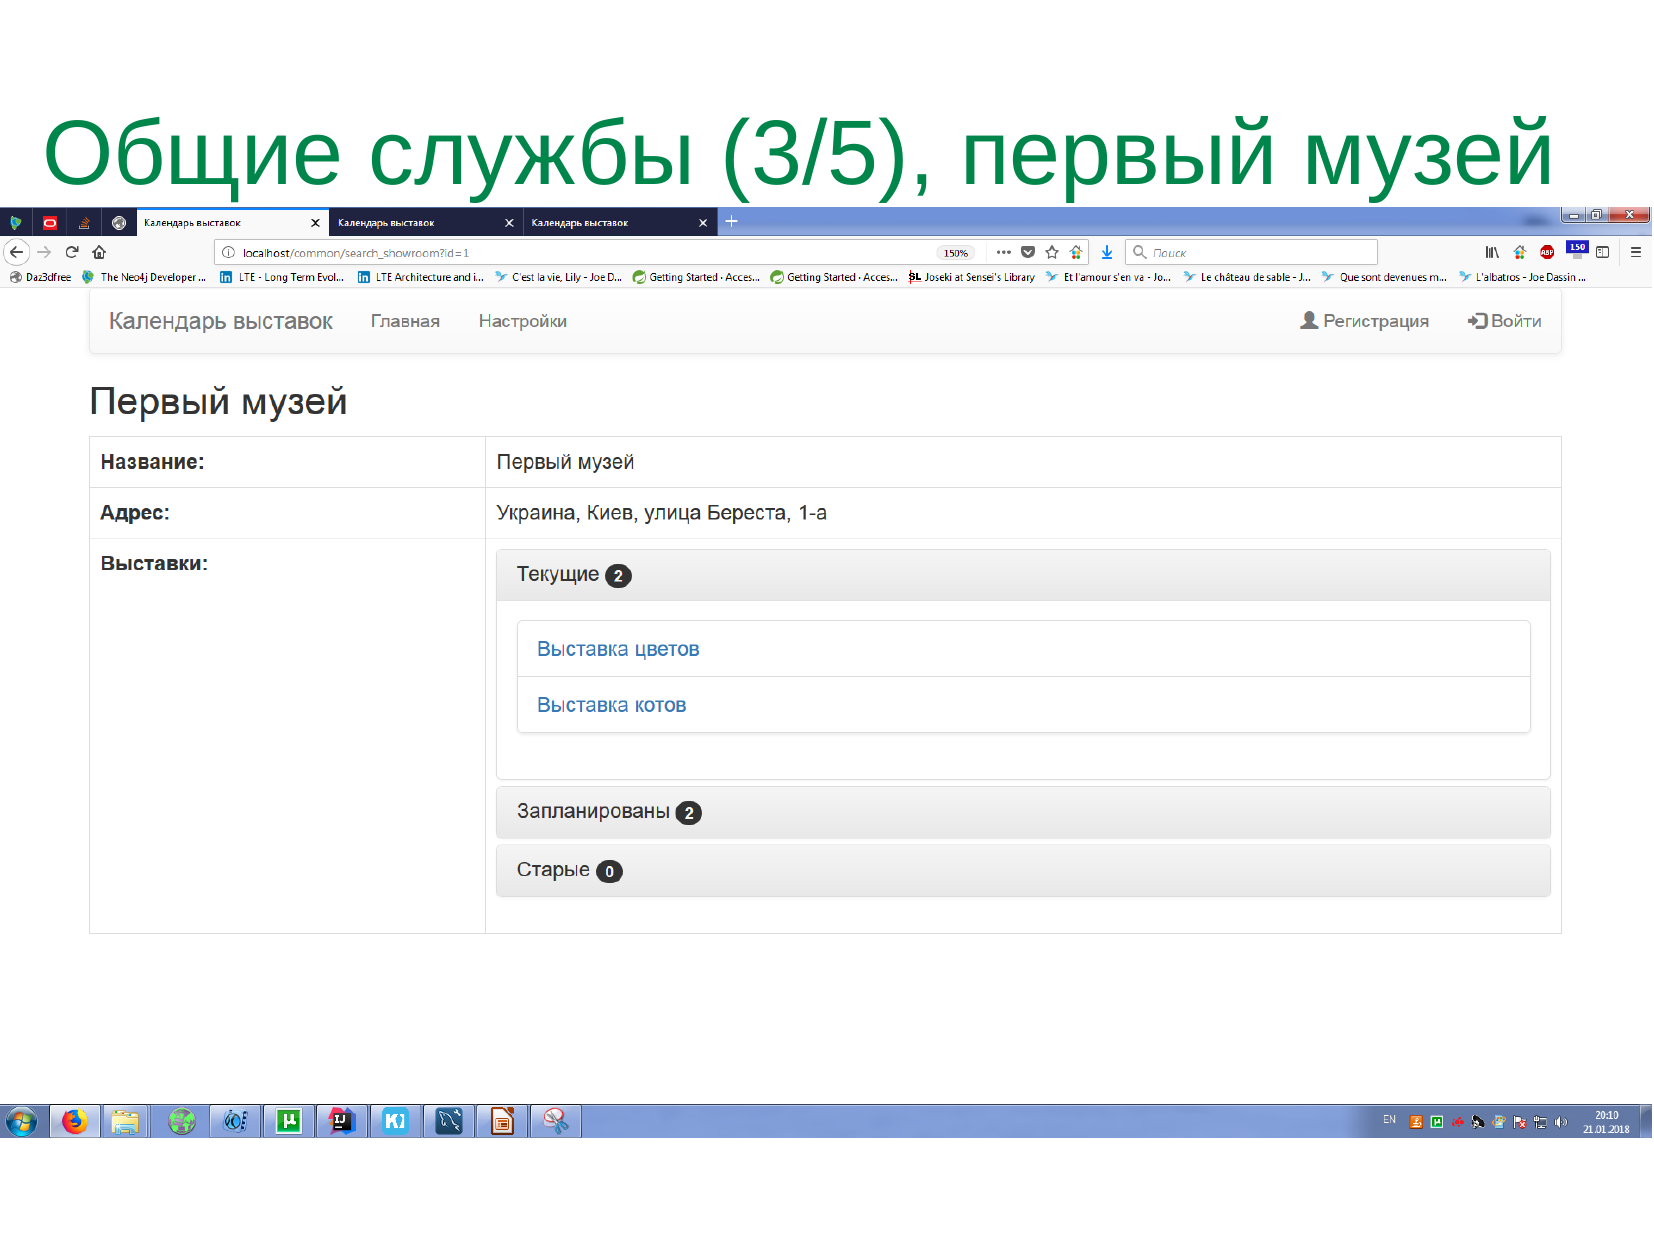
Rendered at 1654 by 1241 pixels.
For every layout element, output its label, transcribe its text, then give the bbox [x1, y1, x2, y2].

title Общие службы (3/5), первый музей [29, 49, 1571, 207]
picture [0, 207, 1652, 1138]
